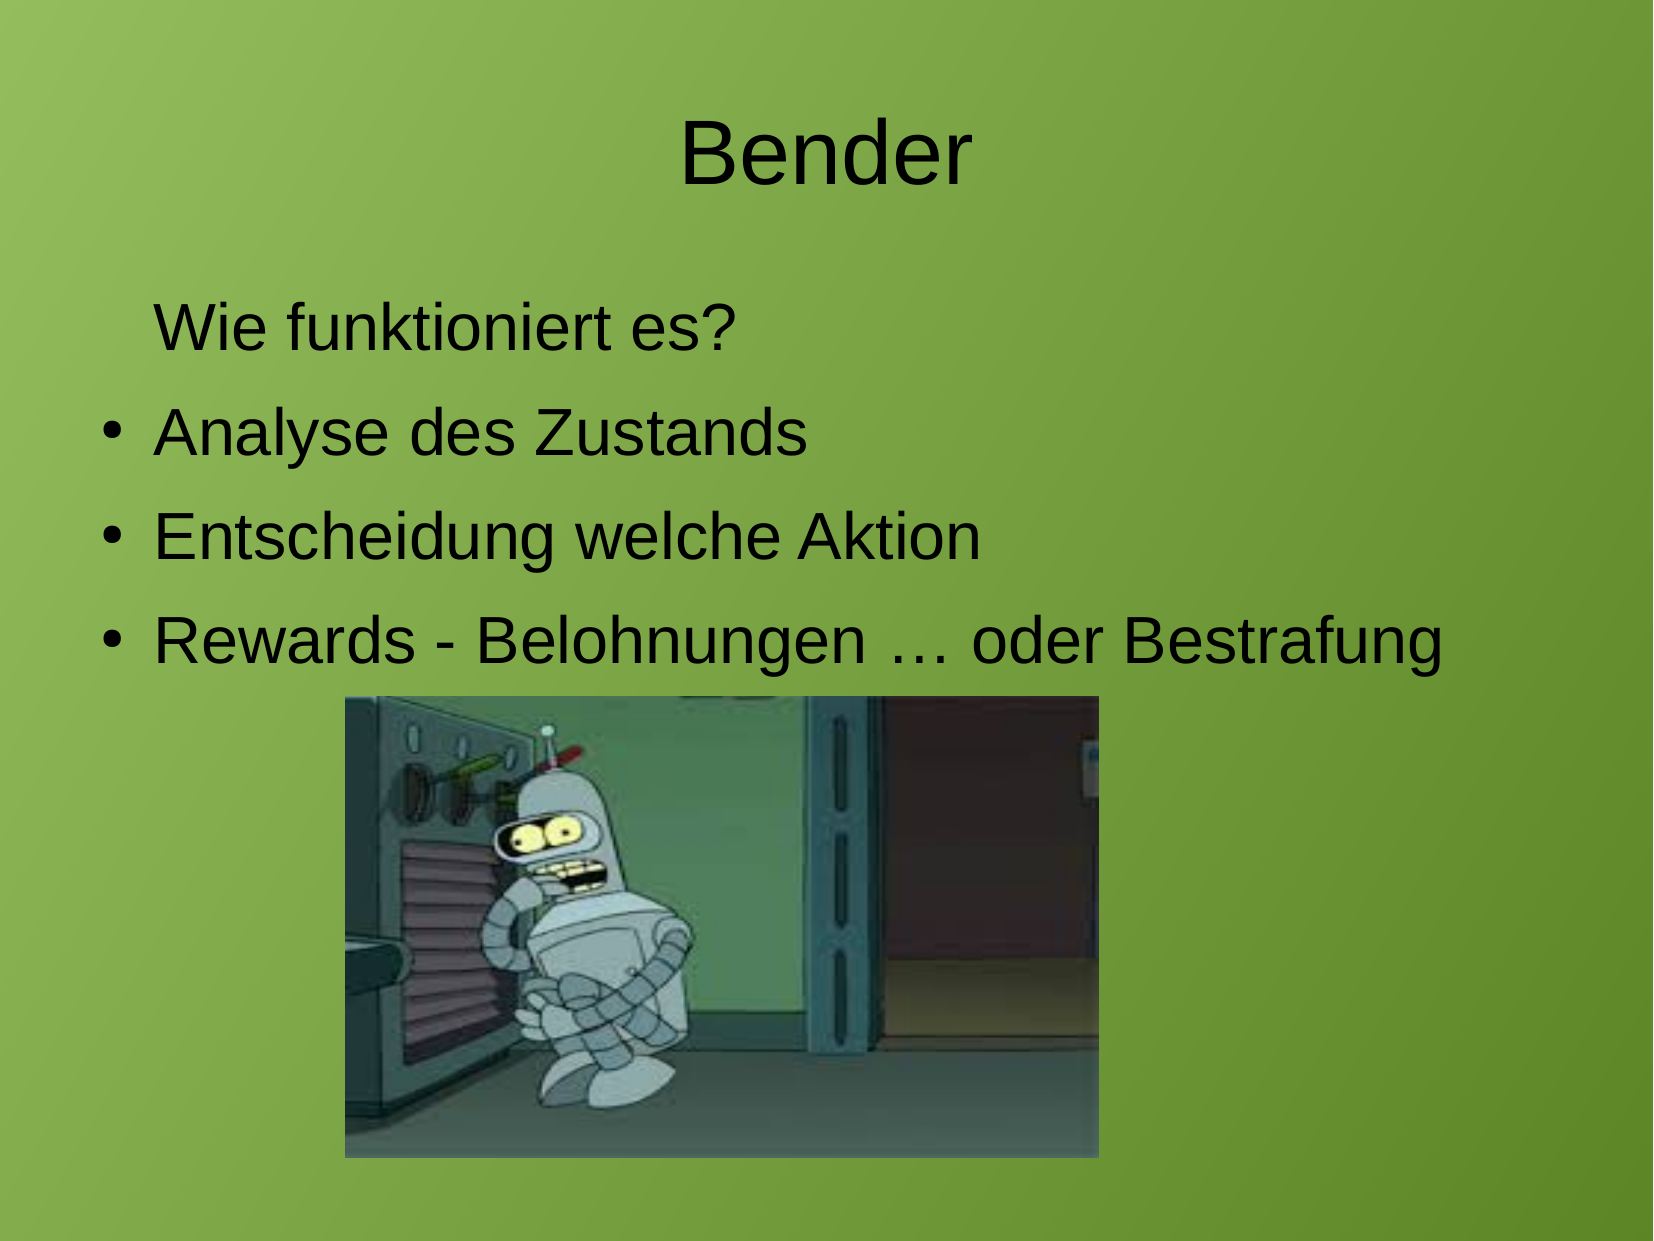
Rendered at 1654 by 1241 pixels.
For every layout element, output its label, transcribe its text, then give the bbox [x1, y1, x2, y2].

title Bender [82, 49, 1571, 257]
picture [345, 696, 1099, 1158]
list Wie funktioniert es? Analyse des Zustands Entscheidung welche Aktion Rewards - Belohnungen … oder Bestrafung [82, 290, 1571, 792]
